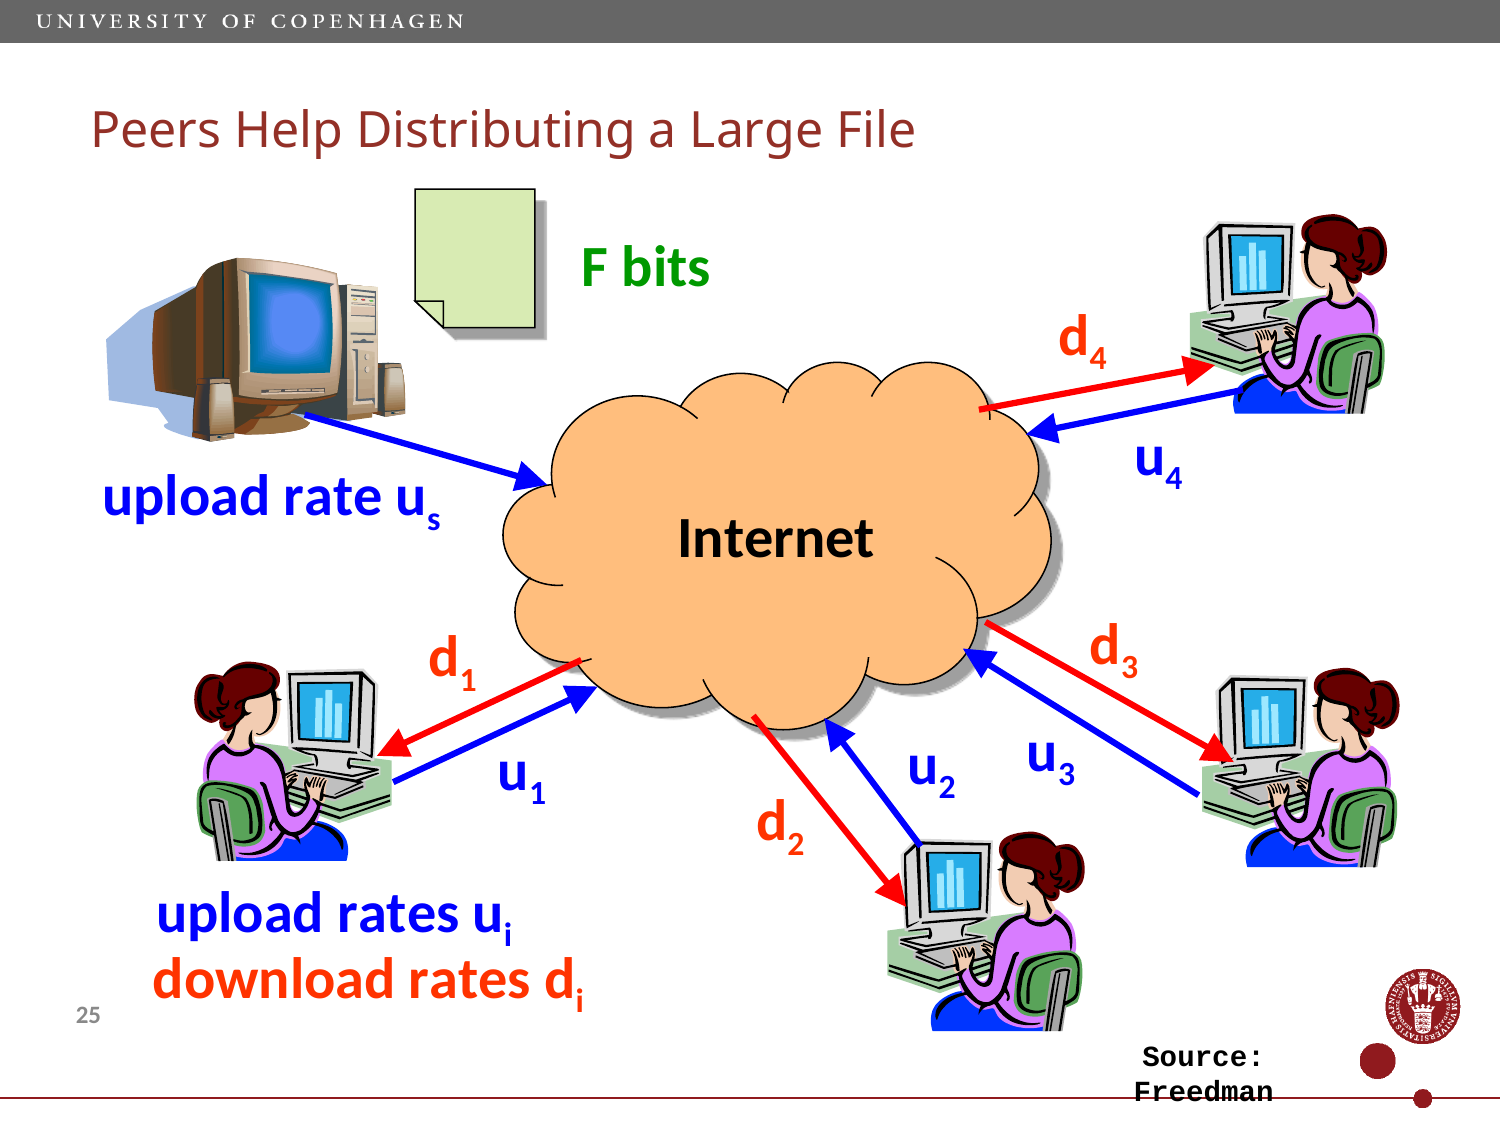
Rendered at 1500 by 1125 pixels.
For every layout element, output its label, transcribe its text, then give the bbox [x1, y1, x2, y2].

picture [1189, 213, 1388, 416]
text_box download rates di [138, 932, 599, 1028]
text_box Source: Freedman [1049, 1029, 1357, 1115]
picture [106, 257, 406, 442]
text_box u1 [483, 724, 562, 820]
text_box [415, 189, 535, 328]
text_box d1 [413, 610, 492, 706]
text_box u2 [892, 718, 971, 814]
text_box Internet [662, 491, 891, 577]
text_box d2 [741, 774, 820, 870]
text_box u4 [1119, 409, 1198, 505]
text_box upload rates ui [141, 866, 528, 962]
text_box [502, 362, 1052, 730]
picture [194, 661, 392, 863]
picture [0, 831, 1500, 1122]
picture [1202, 667, 1400, 870]
text_box upload rate us [87, 449, 456, 545]
text_box F bits [566, 220, 726, 306]
text_box u3 [1011, 705, 1090, 801]
text_box d4 [1043, 289, 1122, 385]
title Peers Help Distributing a Large File [75, 75, 1426, 180]
text_box d3 [1074, 598, 1153, 694]
text_box <number> [61, 983, 412, 1044]
